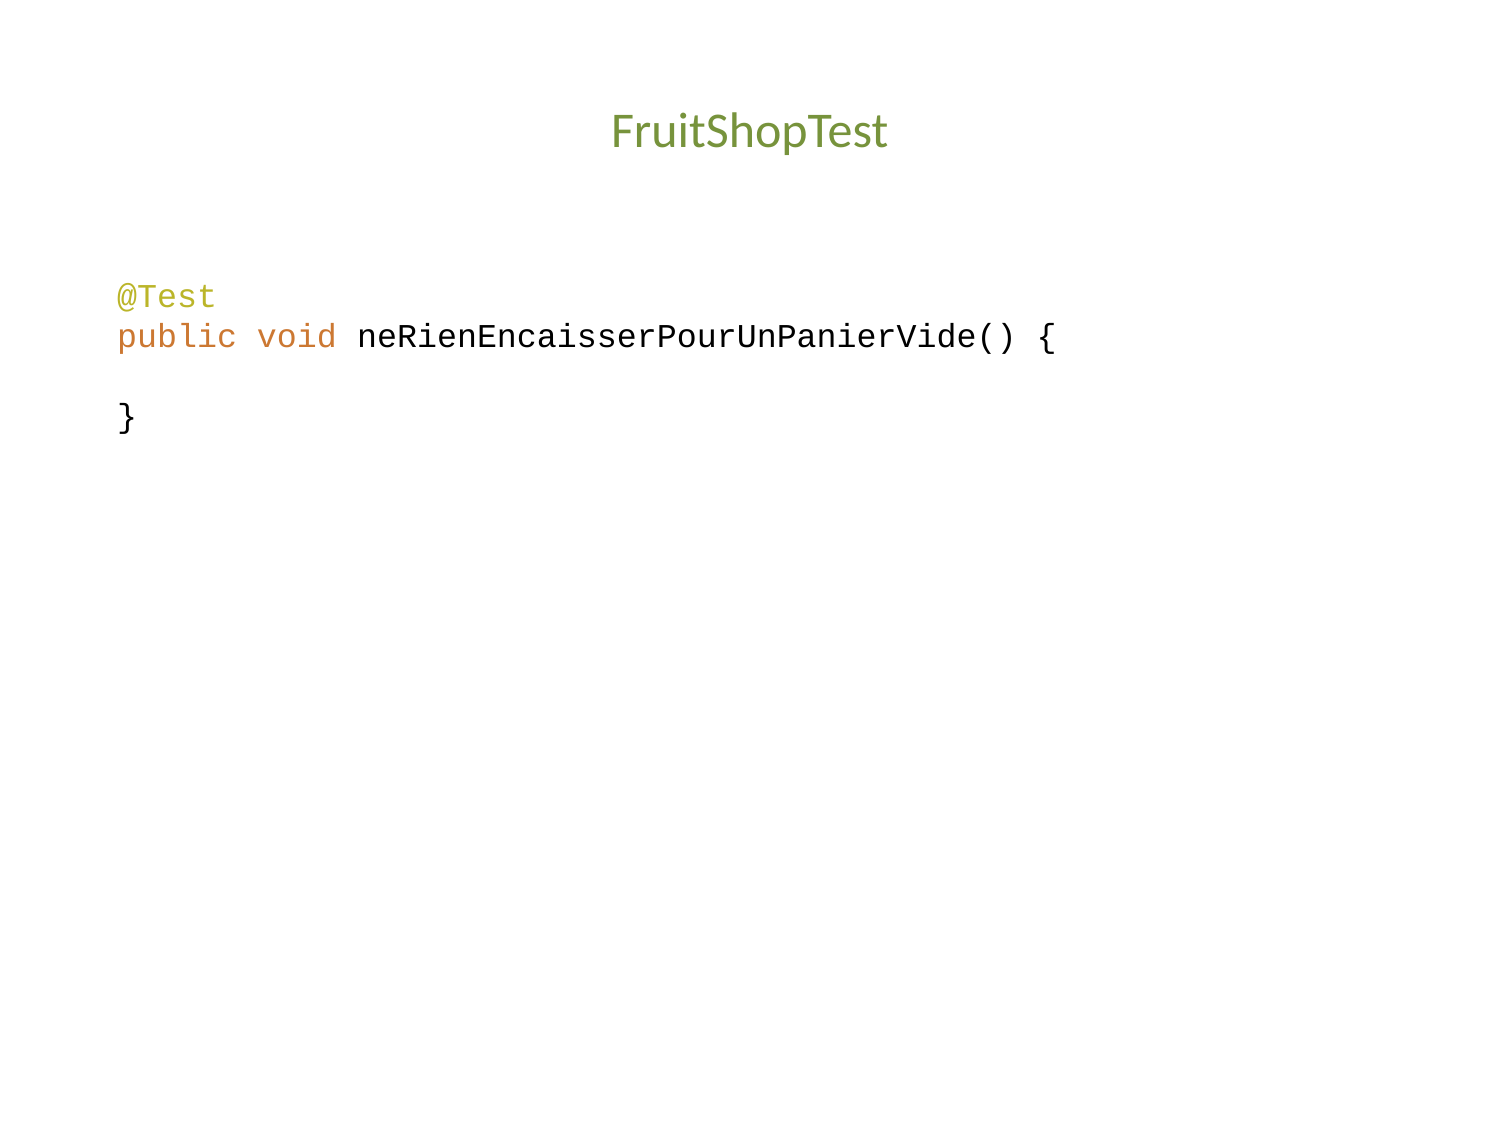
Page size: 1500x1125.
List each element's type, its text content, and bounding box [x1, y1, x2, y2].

text_box @Test public void neRienEncaisserPourUnPanierVide() { } [102, 267, 1427, 442]
text_box FruitShopTest [596, 89, 904, 165]
